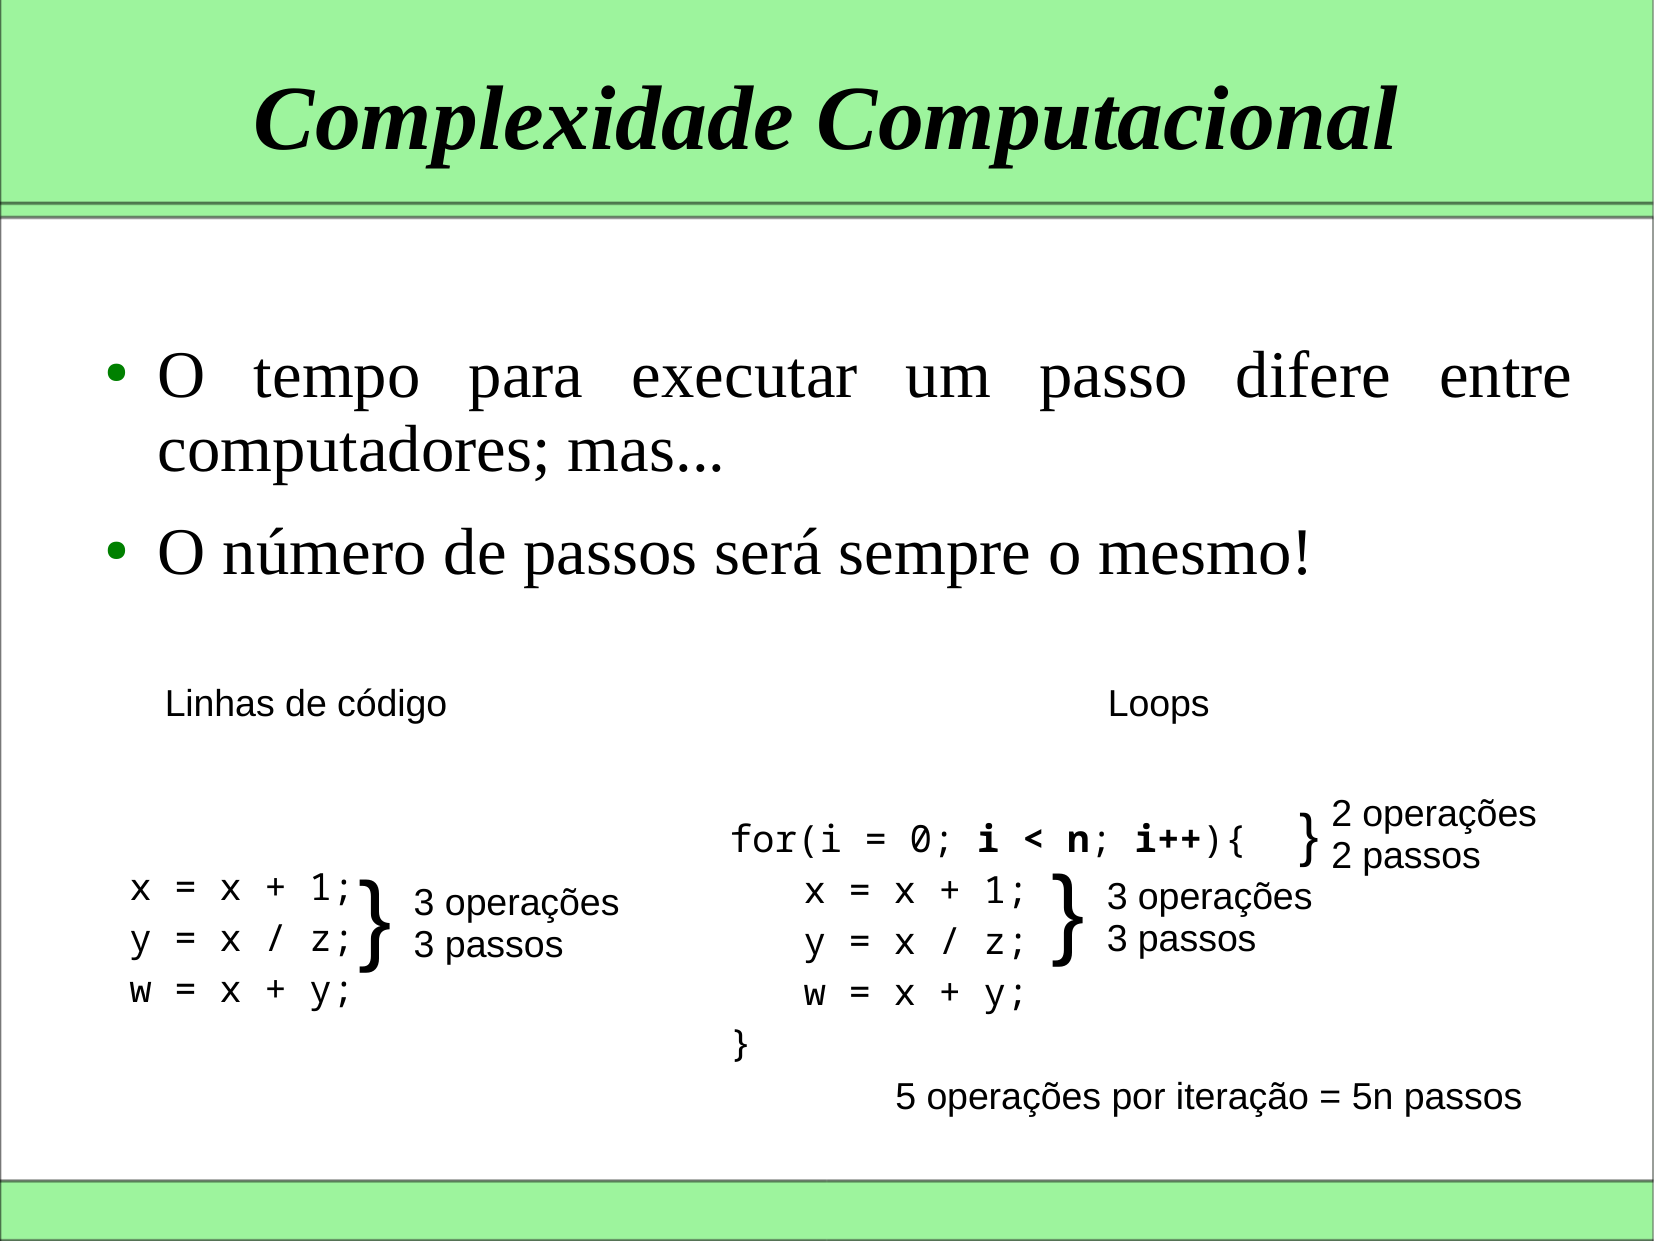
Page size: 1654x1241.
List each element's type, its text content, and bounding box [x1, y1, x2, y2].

text_box } [343, 854, 407, 981]
text_box } [1036, 848, 1100, 976]
text_box Linhas de código [150, 675, 464, 732]
text_box } [1284, 795, 1316, 890]
text_box 2 operações 2 passos [1316, 785, 1553, 898]
text_box 5 operações por iteração = 5n passos [880, 1068, 1539, 1126]
text_box Loops [1093, 675, 1225, 732]
text_box 3 operações 3 passos [1092, 868, 1329, 981]
text_box 3 operações 3 passos [398, 874, 636, 987]
list O tempo para executar um passo difere entre computadores; mas... O número de passos será sempre o mesmo! [86, 337, 1576, 1157]
picture [0, 0, 1654, 1241]
text_box x = x + 1; y = x / z; w = x + y; [114, 852, 305, 1019]
title Complexidade Computacional [82, 49, 1571, 188]
text_box for(i = 0; i < n; i++){ x = x + 1; y = x / z; w = x + y; } [714, 805, 1093, 1074]
